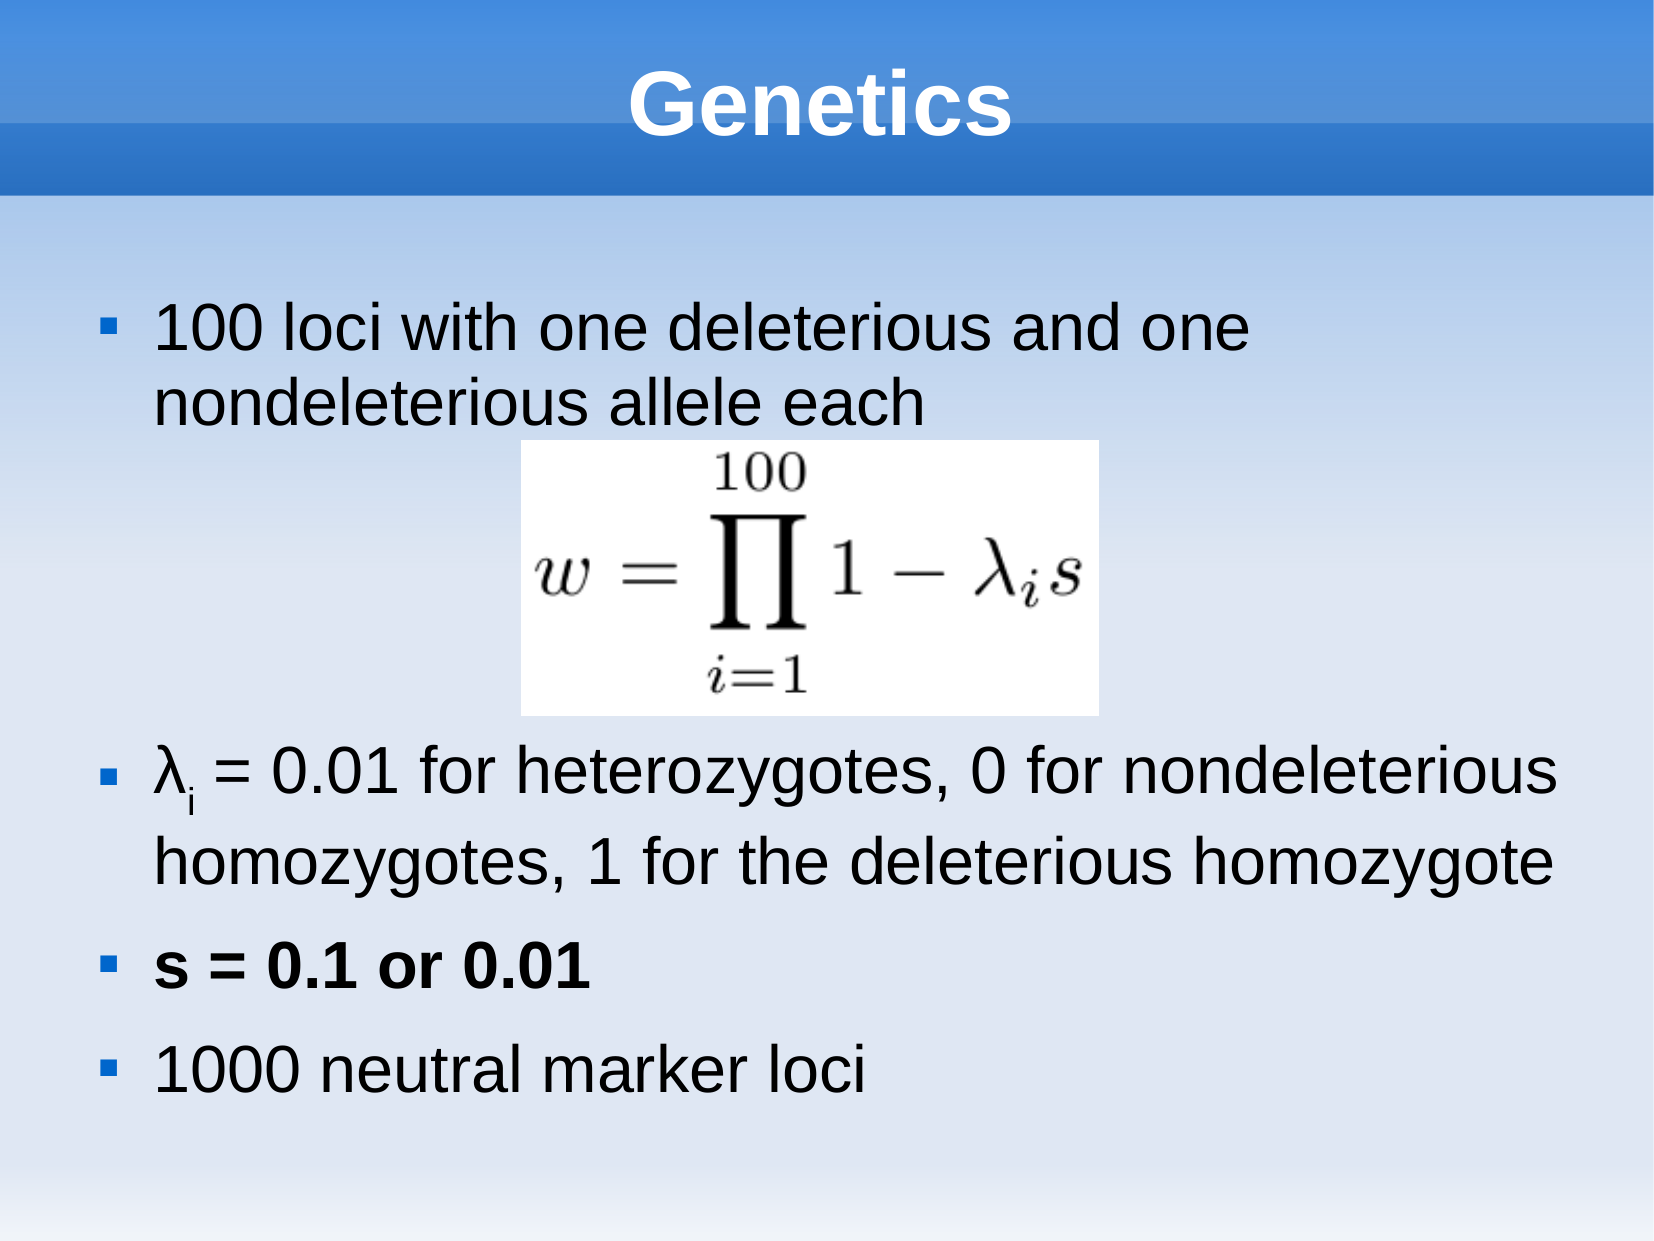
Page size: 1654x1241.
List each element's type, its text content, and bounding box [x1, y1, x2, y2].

picture [0, 0, 1654, 1241]
title Genetics [76, 7, 1565, 200]
list λi = 0.01 for heterozygotes, 0 for nondeleterious homozygotes, 1 for the deleterious homozygote s = 0.1 or 0.01 1000 neutral marker loci [82, 733, 1571, 1201]
list 100 loci with one deleterious and one nondeleterious allele each [82, 290, 1571, 733]
